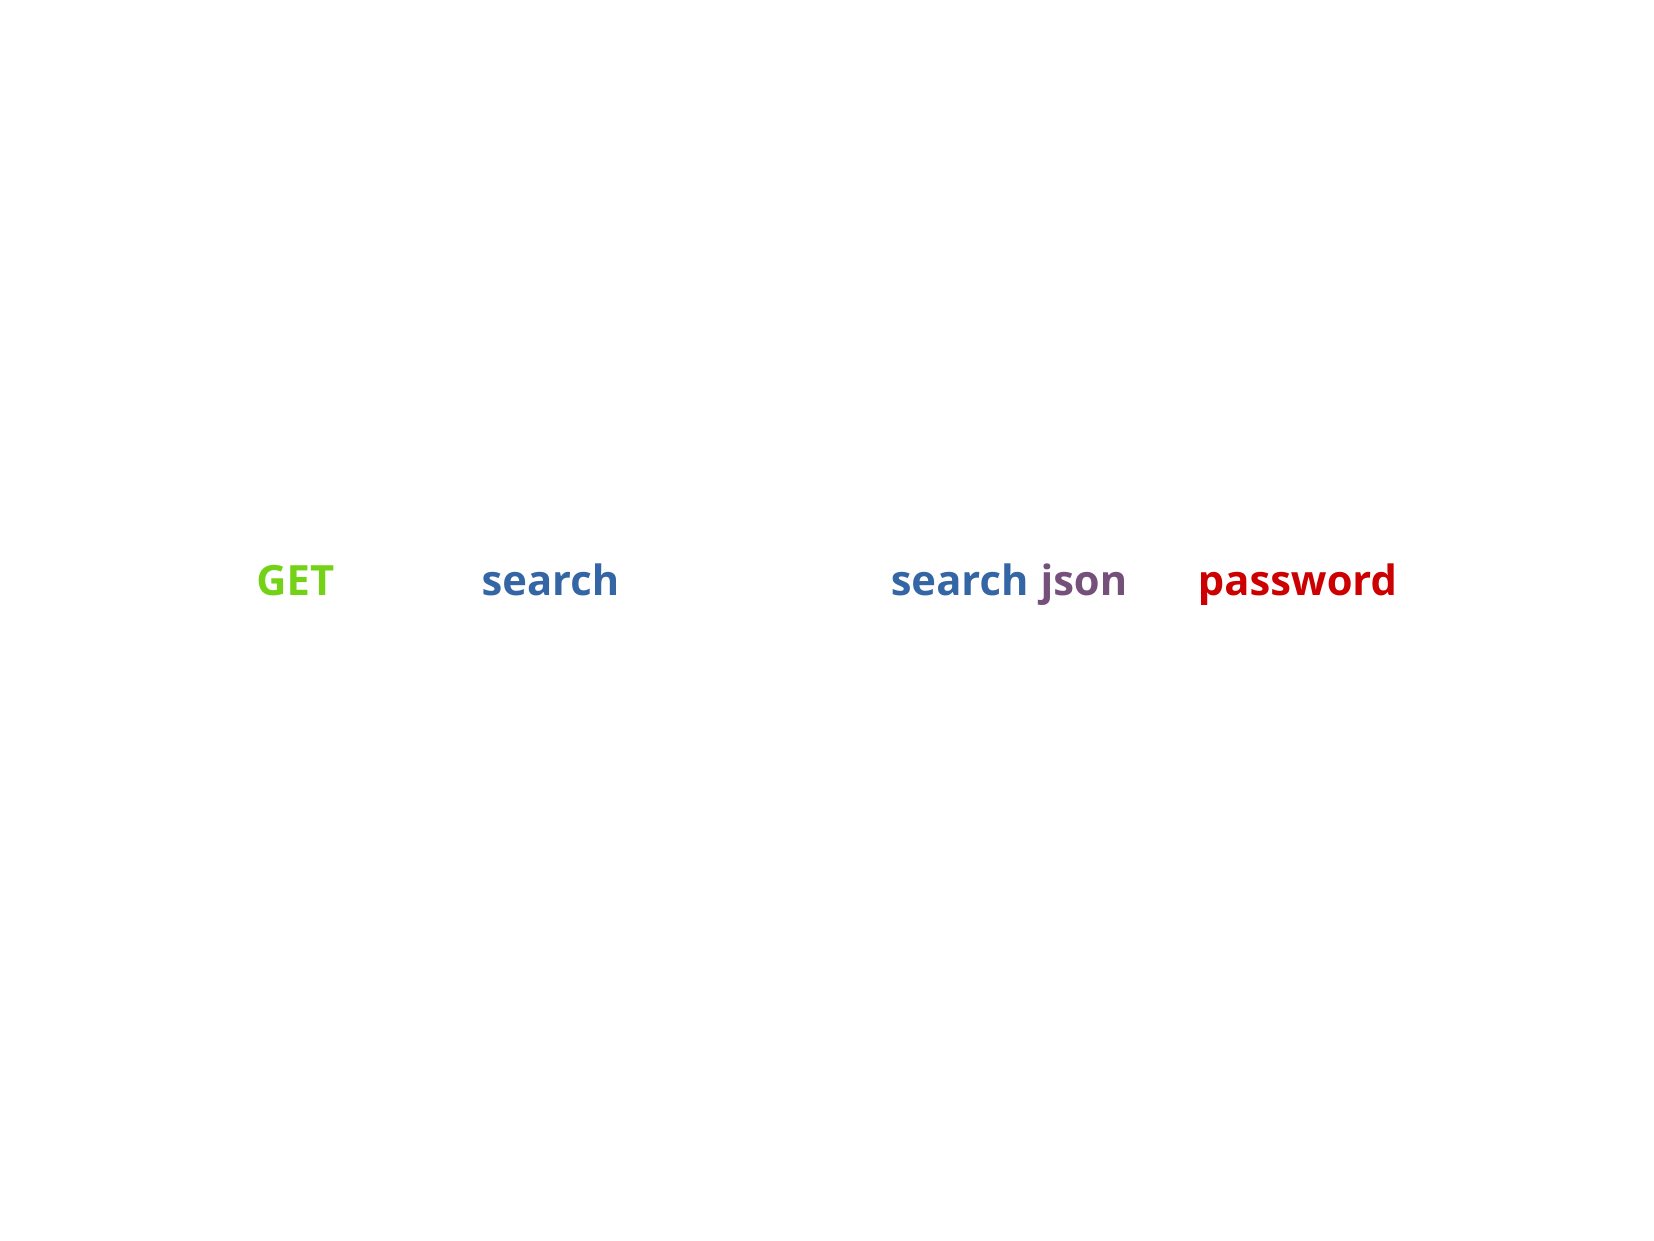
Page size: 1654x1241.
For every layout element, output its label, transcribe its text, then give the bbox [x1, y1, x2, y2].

subtitle GET http://search.twitter.com/search.json?q=password [82, 49, 1571, 1109]
